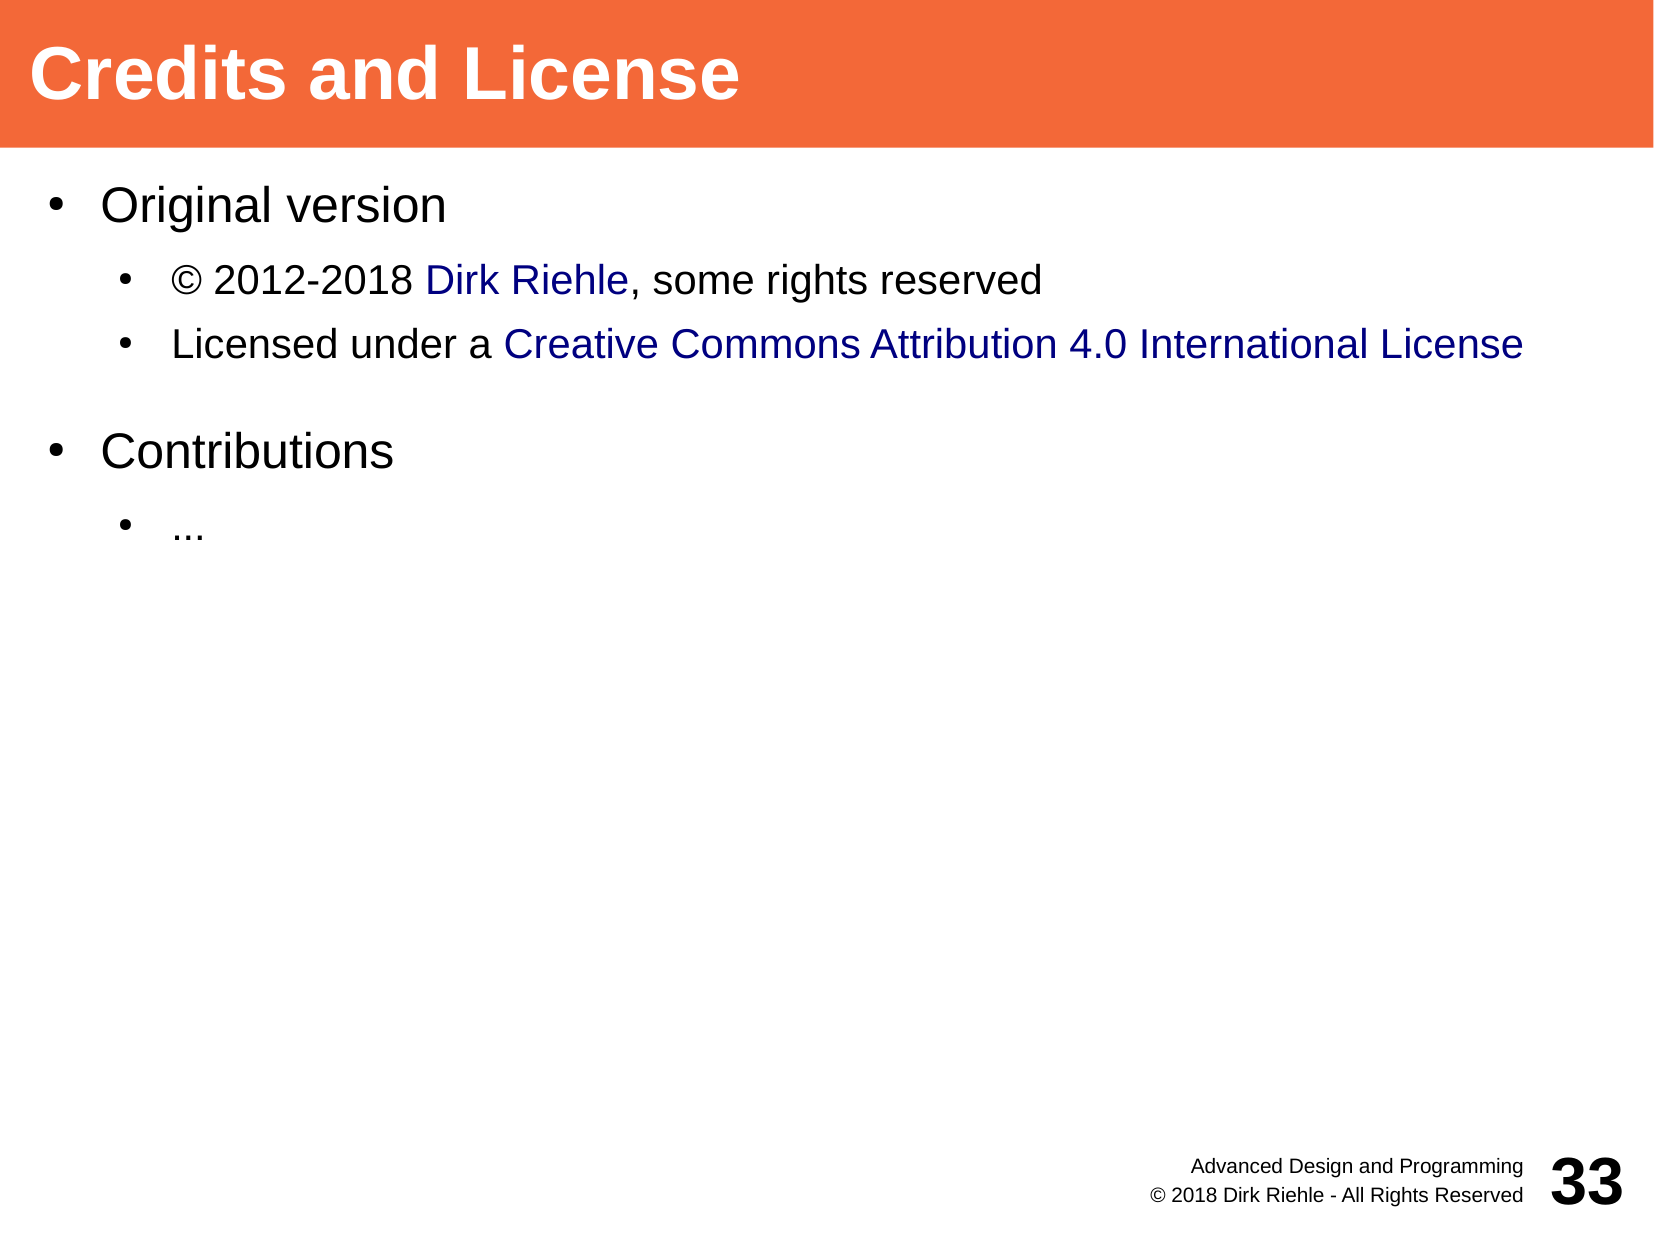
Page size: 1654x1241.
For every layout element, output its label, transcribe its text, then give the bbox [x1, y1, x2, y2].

list Original version © 2012-2018 Dirk Riehle, some rights reserved Licensed under a Creative Commons Attribution 4.0 International License Contributions ... [29, 177, 1625, 1063]
title Credits and License [0, 0, 1654, 148]
